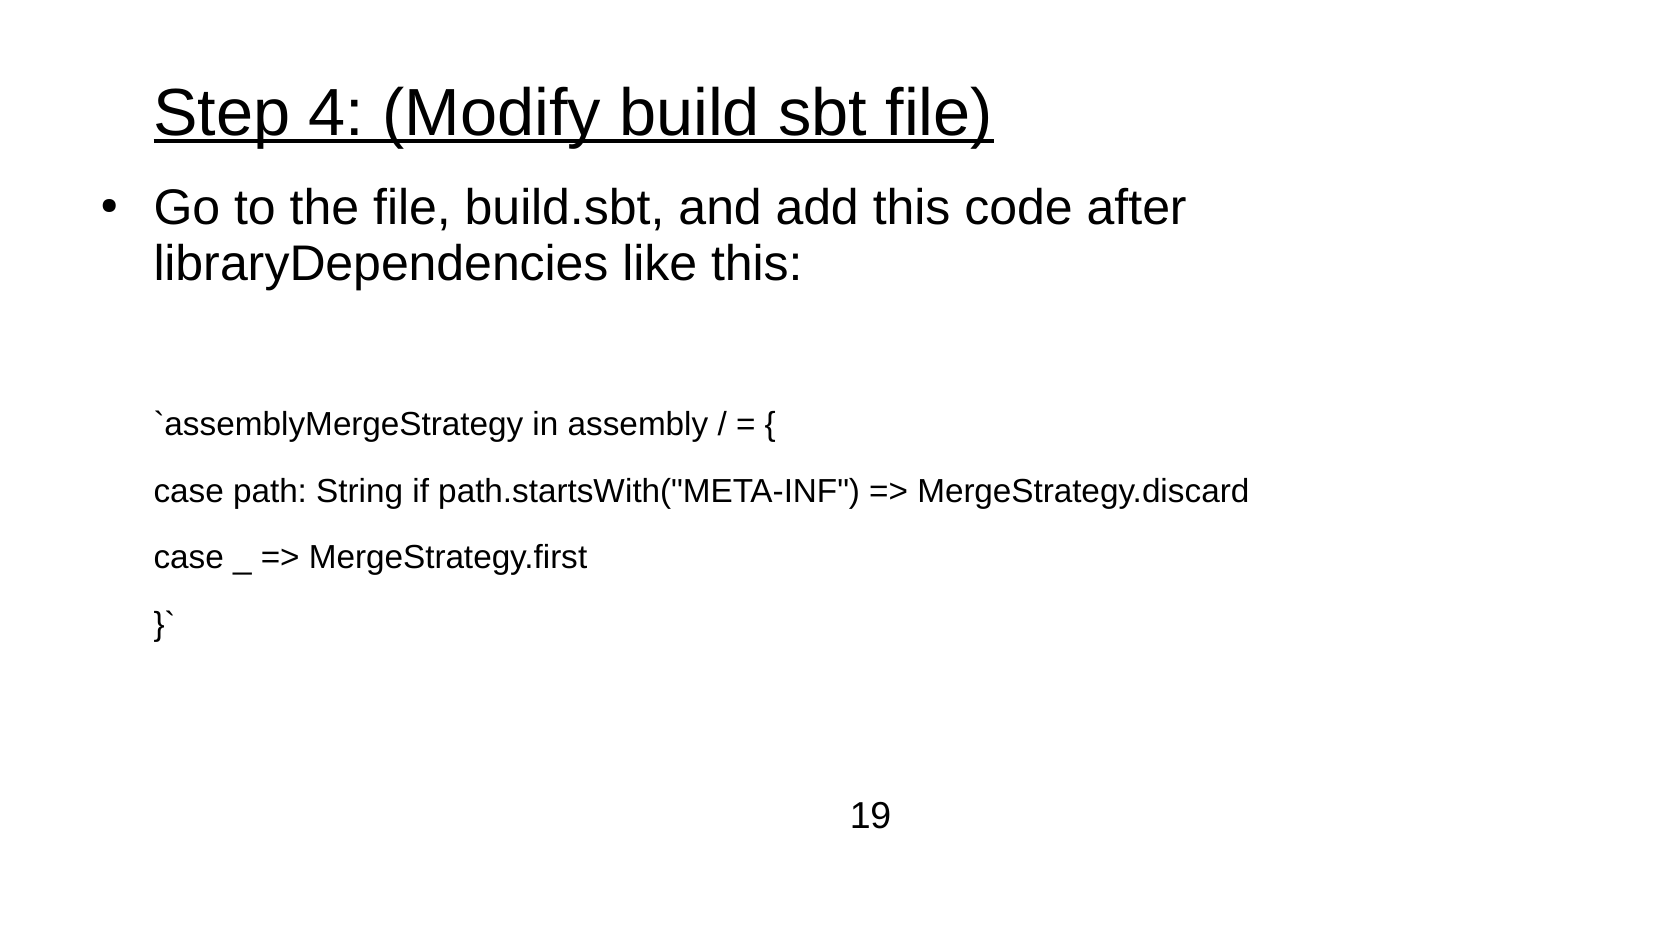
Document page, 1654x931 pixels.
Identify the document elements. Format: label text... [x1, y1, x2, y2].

list Step 4: (Modify build sbt file) Go to the file, build.sbt, and add this code after libraryDependencies like this: `assemblyMergeStrategy in assembly / = { case path: String if path.startsWith("META-INF") => MergeStrategy.discard case _ => MergeStrategy.first }` [82, 75, 1571, 758]
text_box <number> [835, 787, 1088, 858]
